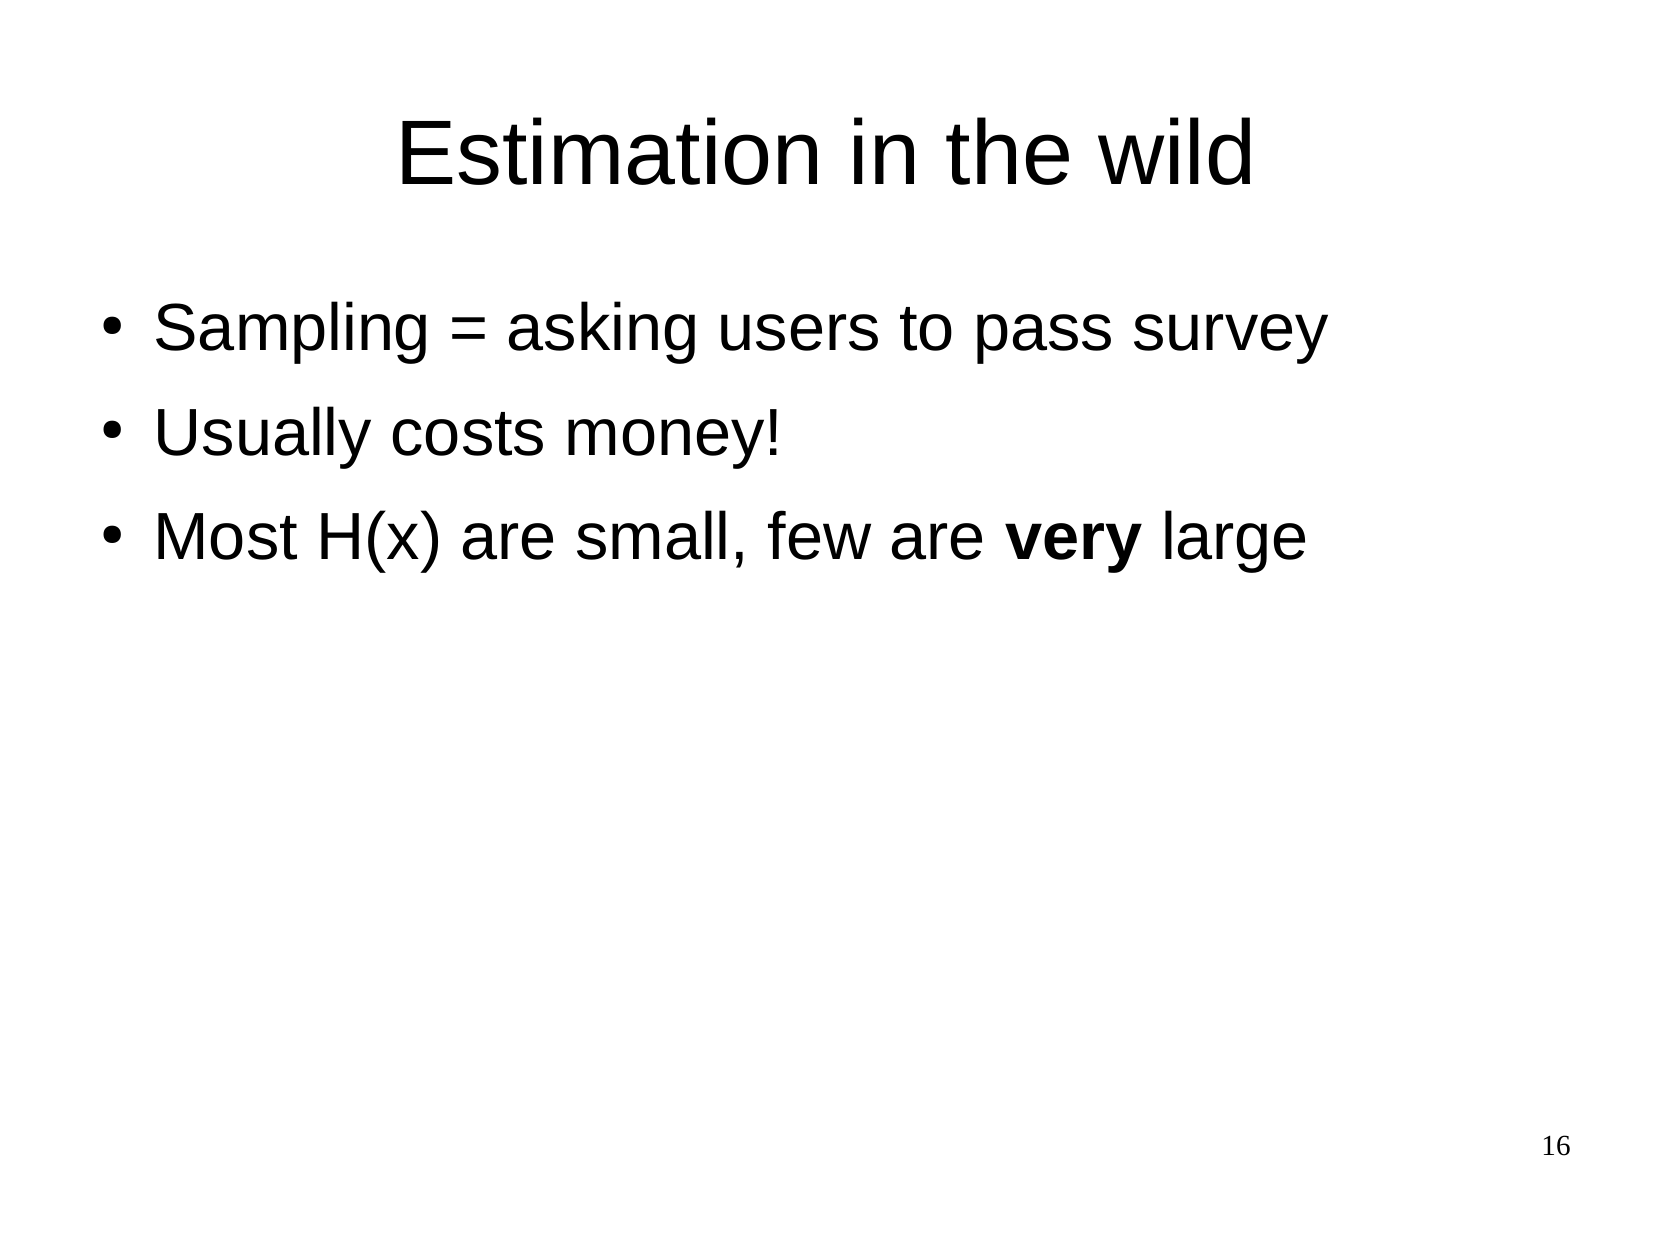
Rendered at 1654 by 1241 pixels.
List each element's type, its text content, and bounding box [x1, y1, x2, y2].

list Sampling = asking users to pass survey Usually costs money! Most H(x) are small, few are very large [82, 290, 1571, 1156]
title Estimation in the wild [82, 49, 1571, 257]
